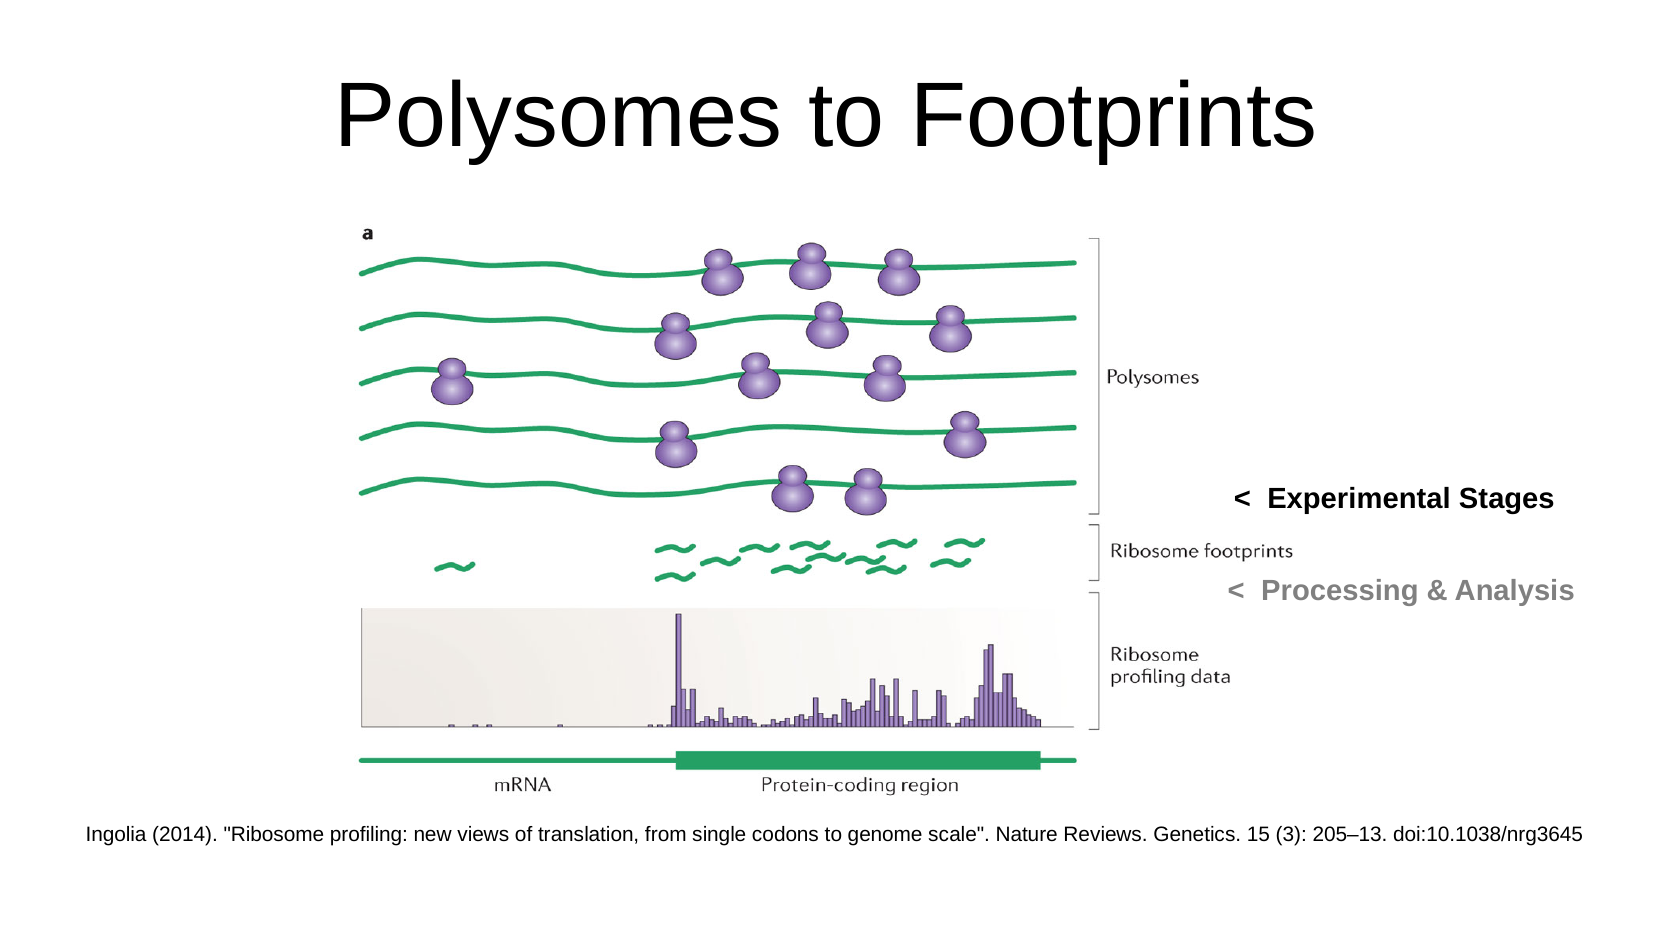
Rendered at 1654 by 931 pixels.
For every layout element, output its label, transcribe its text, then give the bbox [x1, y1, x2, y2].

title Polysomes to Footprints [82, 37, 1571, 193]
text_box < Experimental Stages [1210, 474, 1577, 532]
text_box < Processing & Analysis [1204, 566, 1595, 615]
picture [354, 224, 1300, 814]
text_box Ingolia (2014). "Ribosome profiling: new views of translation, from single codons to genome scale". Nature Reviews. Genetics. 15 (3): 205–13. doi:10.1038/nrg3645 [70, 814, 1607, 863]
